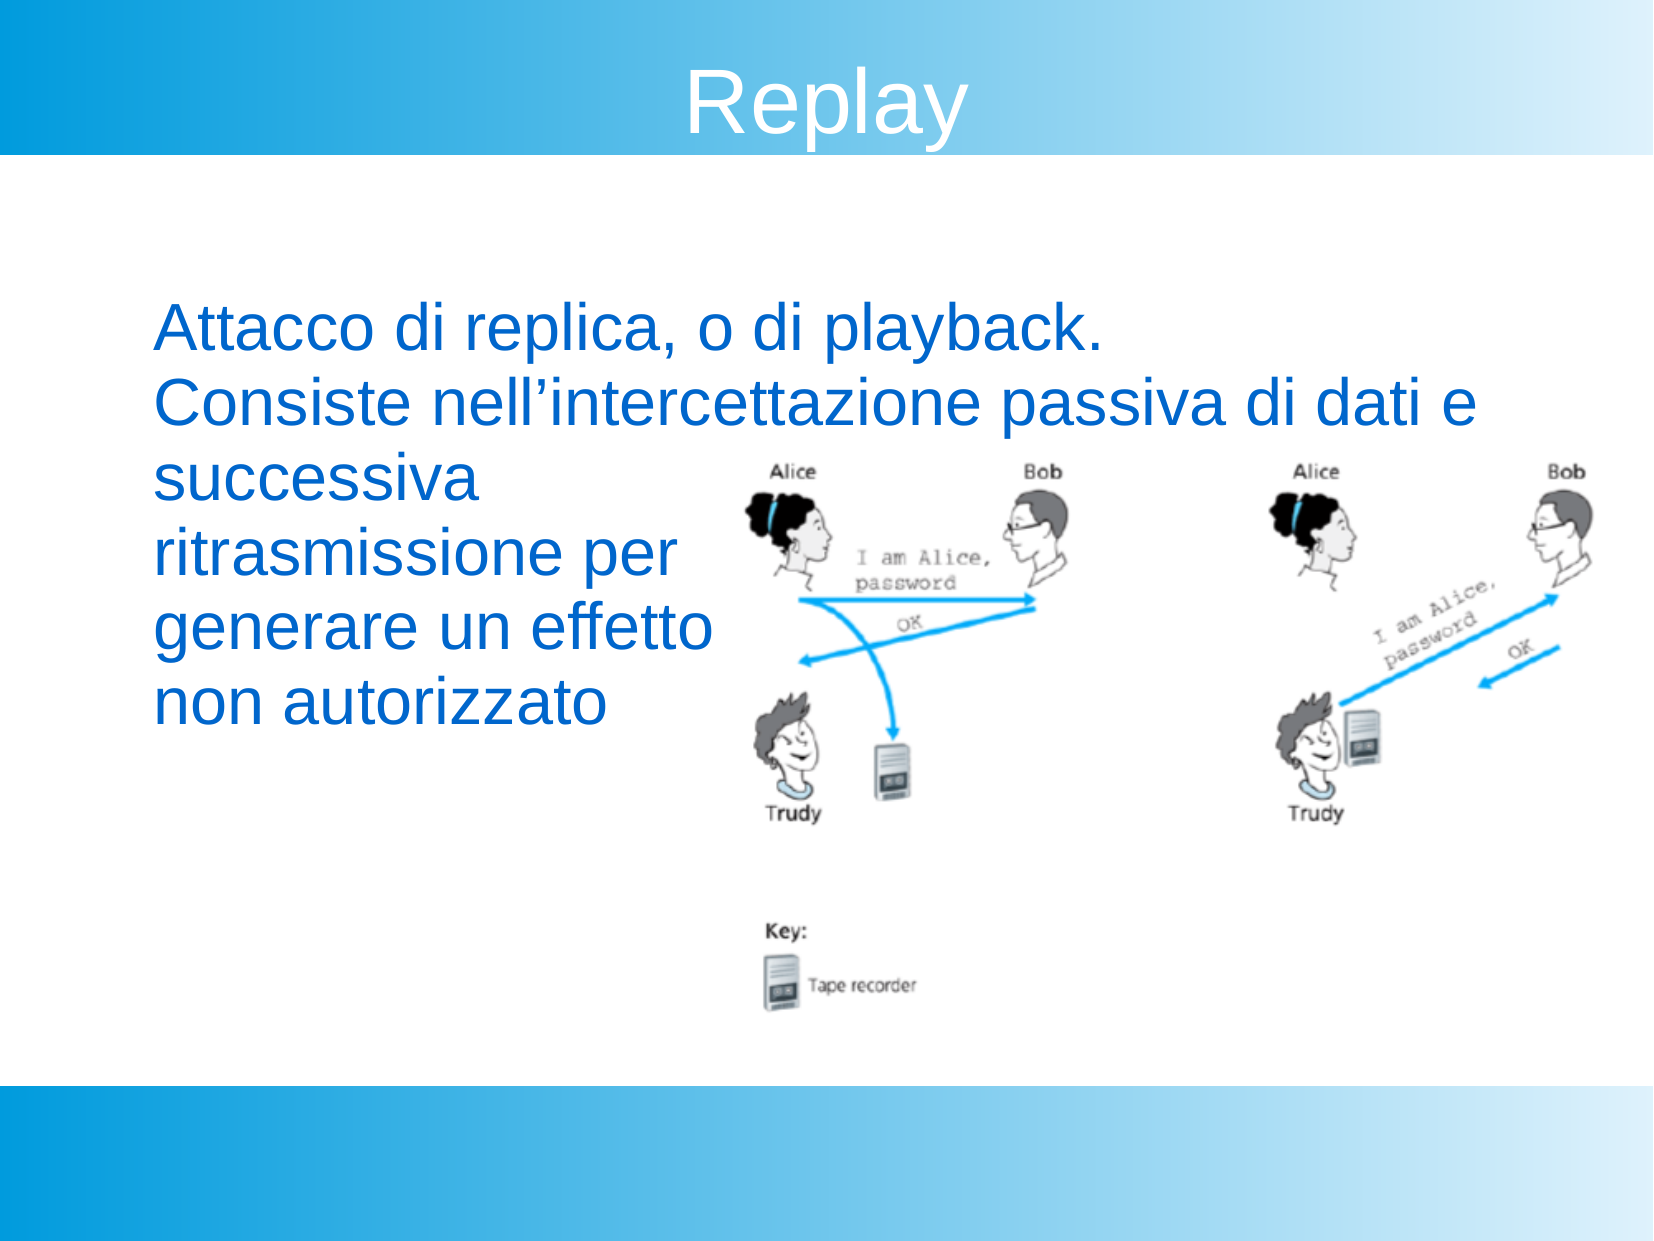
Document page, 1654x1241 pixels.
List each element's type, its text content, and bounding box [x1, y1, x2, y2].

title Replay [82, 49, 1571, 155]
list Attacco di replica, o di playback. Consiste nell’intercettazione passiva di dati e successiva ritrasmissione per generare un effetto non autorizzato [82, 290, 1571, 1010]
picture [719, 448, 1619, 1028]
